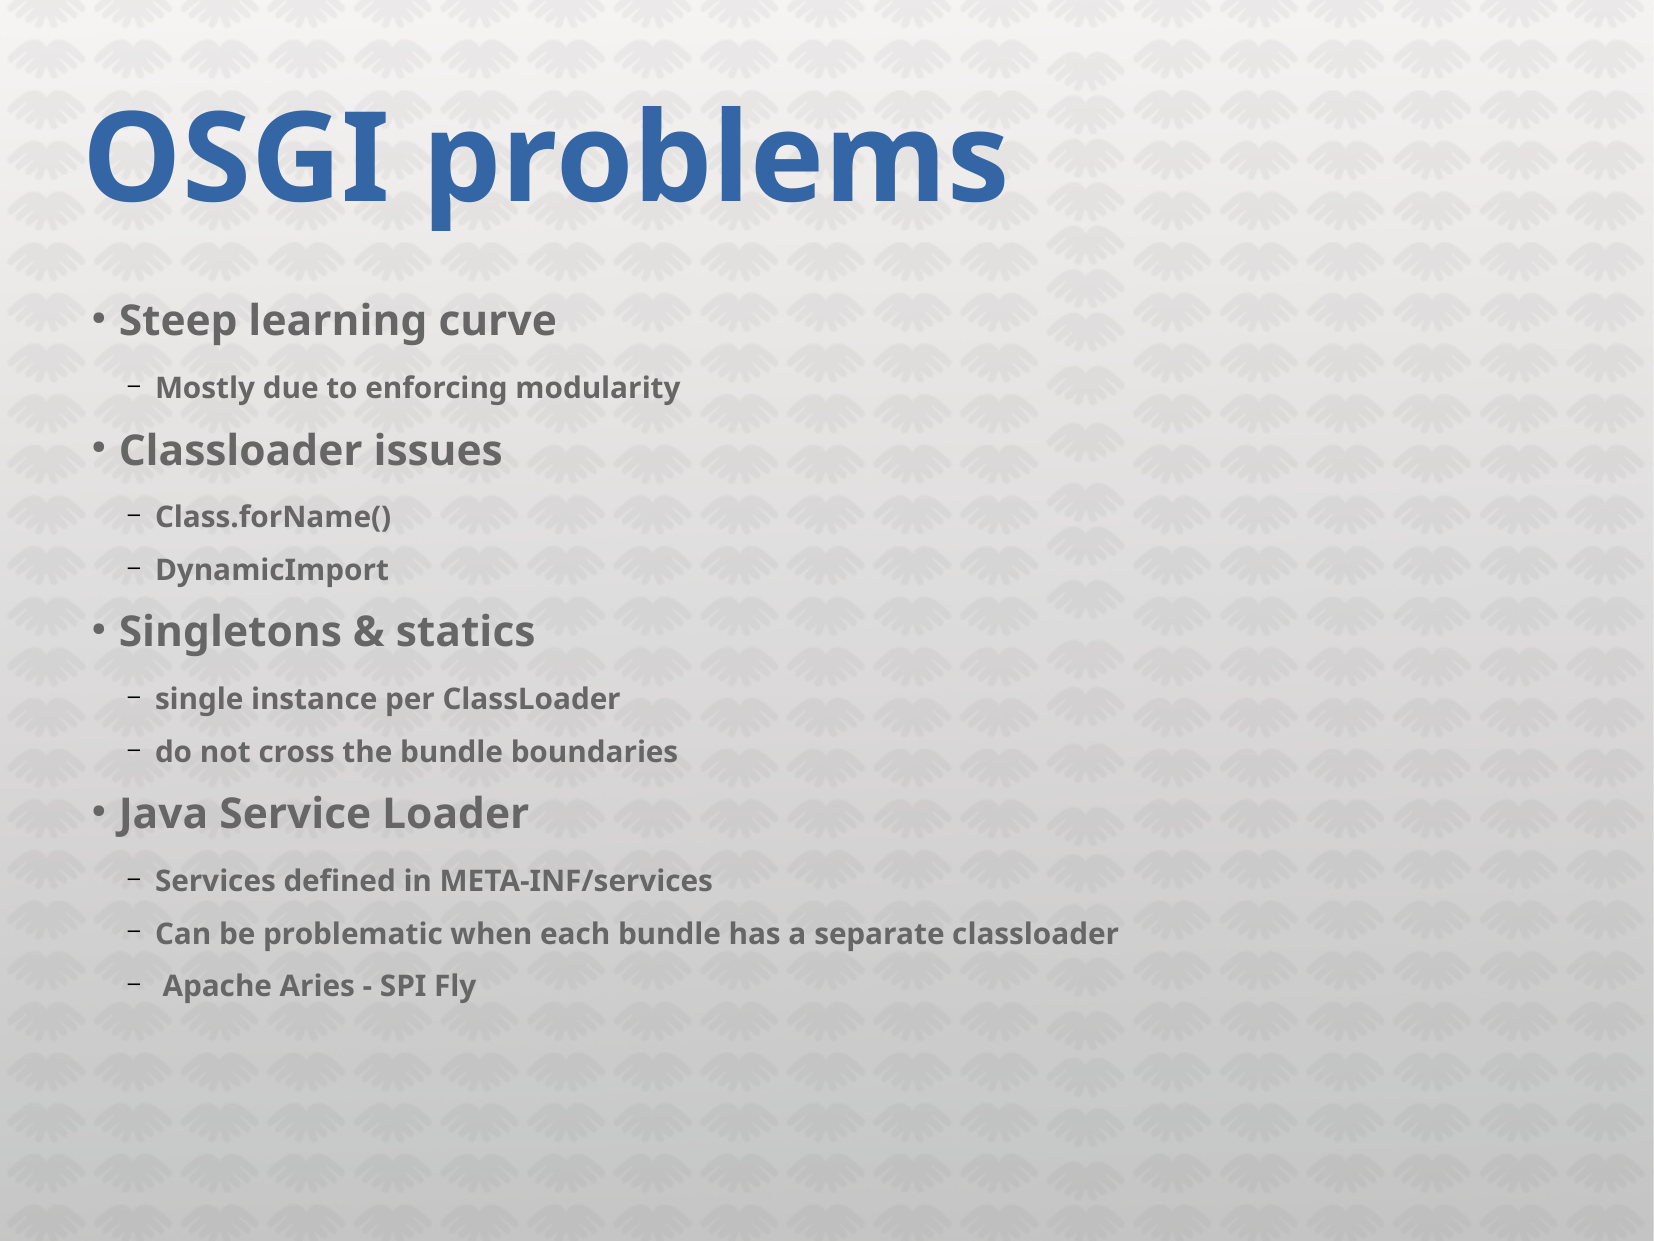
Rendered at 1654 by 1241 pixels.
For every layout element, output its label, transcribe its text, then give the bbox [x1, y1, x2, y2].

list Steep learning curve Mostly due to enforcing modularity Classloader issues Class.forName() DynamicImport Singletons & statics single instance per ClassLoader do not cross the bundle boundaries Java Service Loader Services defined in META-INF/services Can be problematic when each bundle has a separate classloader Apache Aries - SPI Fly [82, 290, 1538, 1010]
picture [0, 0, 1654, 1241]
title OSGI problems [82, 49, 1571, 257]
